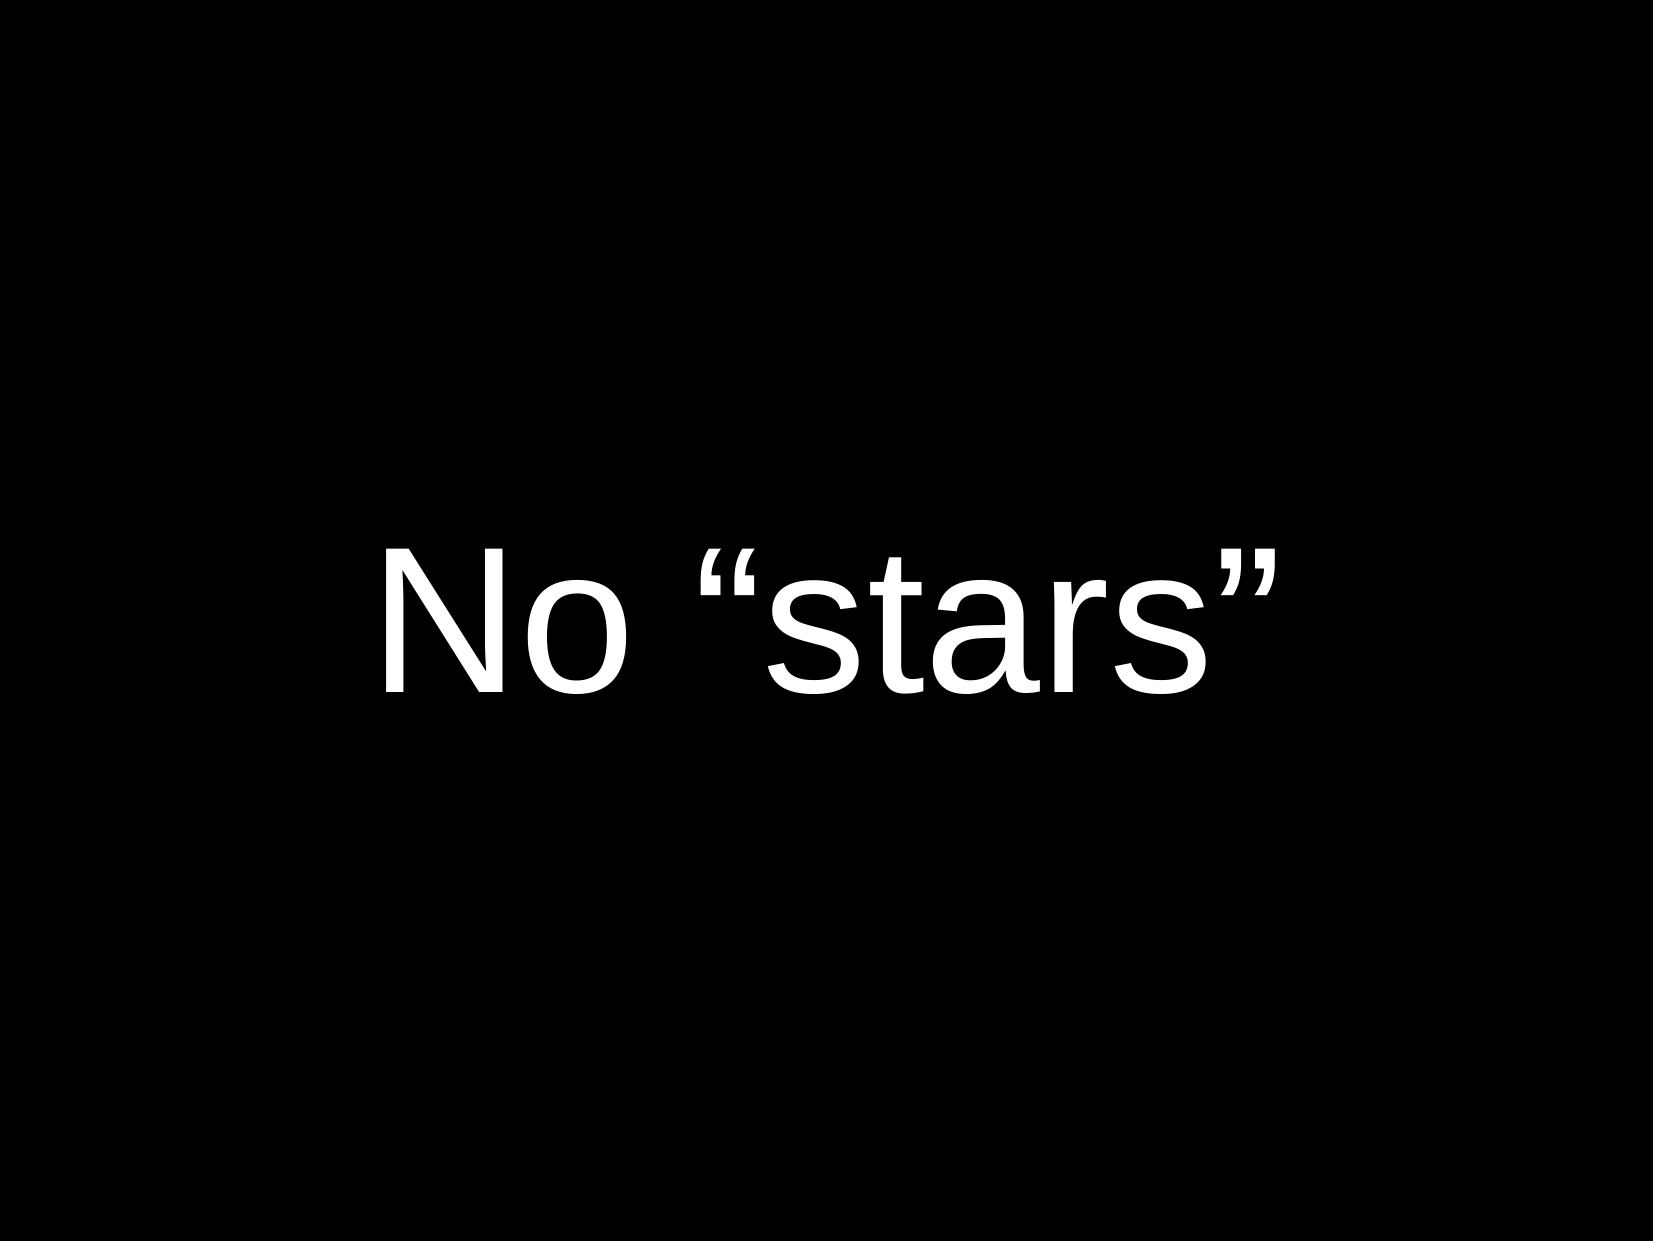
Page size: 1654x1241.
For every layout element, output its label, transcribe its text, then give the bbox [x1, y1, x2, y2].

title No “stars” [82, 101, 1571, 1140]
